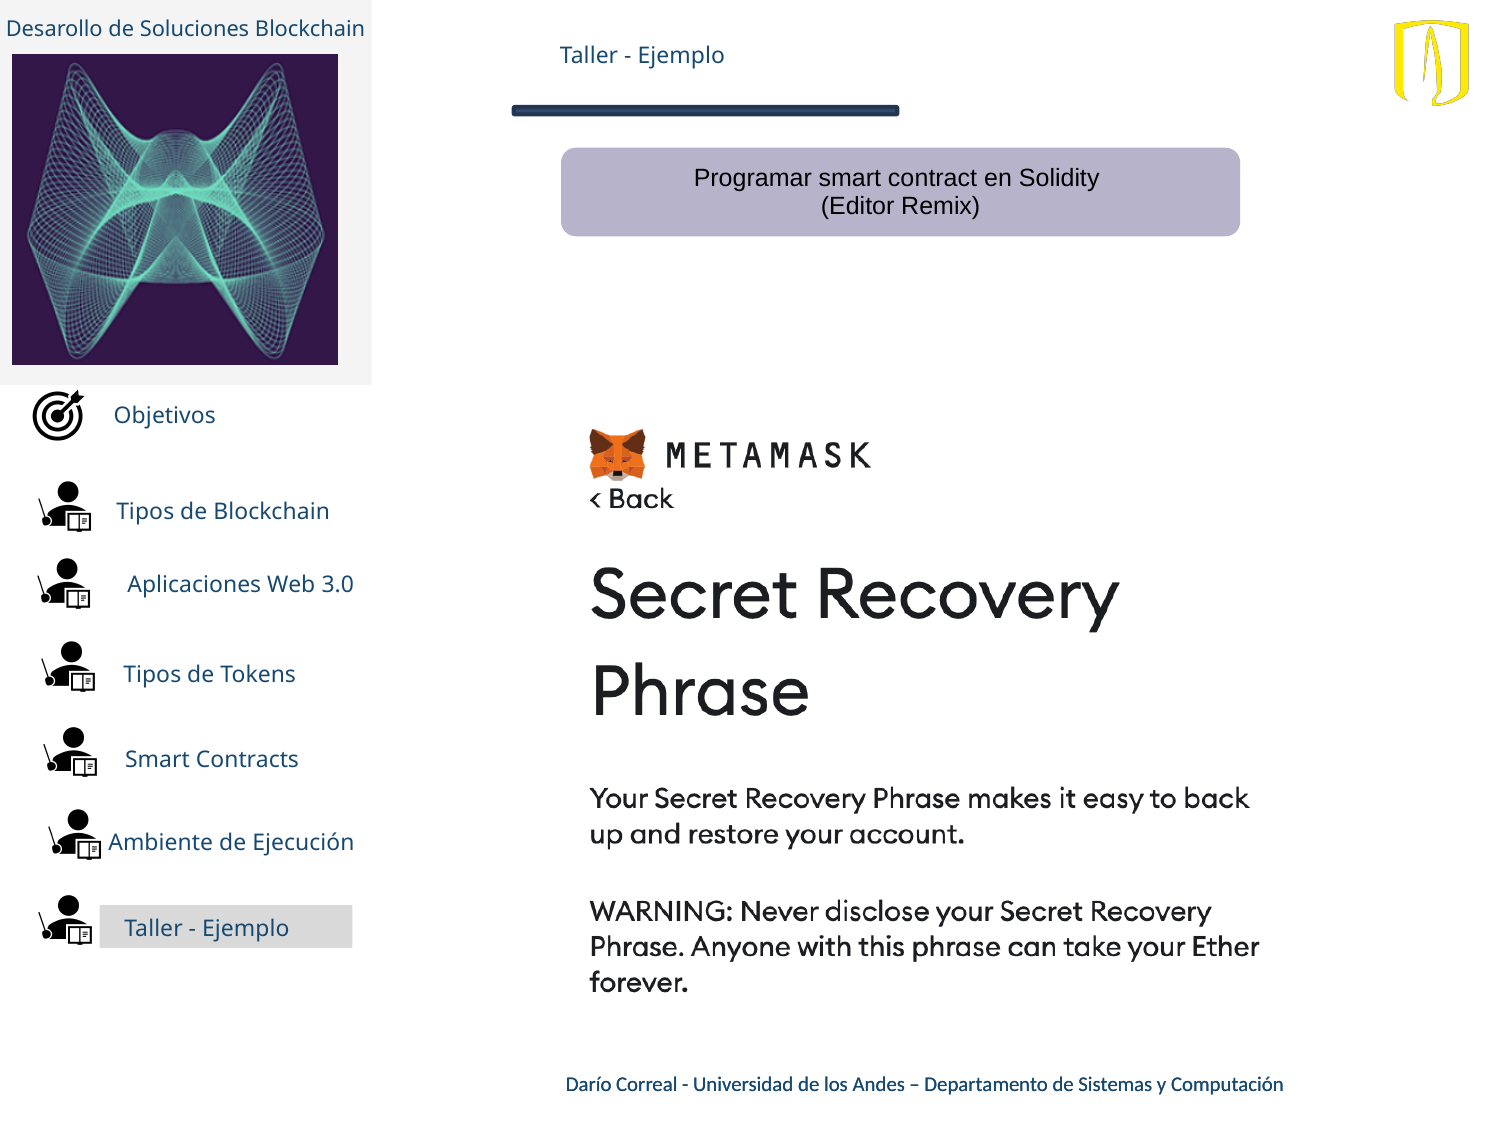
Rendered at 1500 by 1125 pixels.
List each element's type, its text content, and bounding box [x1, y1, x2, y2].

text_box [305, 905, 353, 948]
text_box Objetivos [98, 393, 231, 437]
text_box Aplicaciones Web 3.0 [112, 562, 370, 605]
text_box Smart Contracts [110, 737, 314, 781]
picture [36, 549, 98, 612]
picture [27, 384, 90, 446]
picture [47, 800, 109, 863]
picture [42, 718, 105, 780]
text_box [100, 905, 109, 948]
picture [37, 886, 100, 948]
text_box Taller - Ejemplo [544, 32, 740, 76]
text_box Taller - Ejemplo [109, 905, 305, 949]
text_box Programar smart contract en Solidity (Editor Remix) [561, 147, 1241, 237]
picture [12, 54, 338, 365]
text_box Tipos de Blockchain [101, 489, 346, 532]
picture [40, 632, 103, 695]
picture [531, 383, 1284, 1034]
picture [1387, 19, 1476, 107]
text_box [513, 107, 898, 115]
text_box Darío Correal - Universidad de los Andes – Departamento de Sistemas y Computación [551, 1062, 1300, 1103]
text_box Ambiente de Ejecución [63, 820, 370, 863]
picture [37, 472, 99, 535]
text_box Tipos de Tokens [108, 652, 312, 695]
